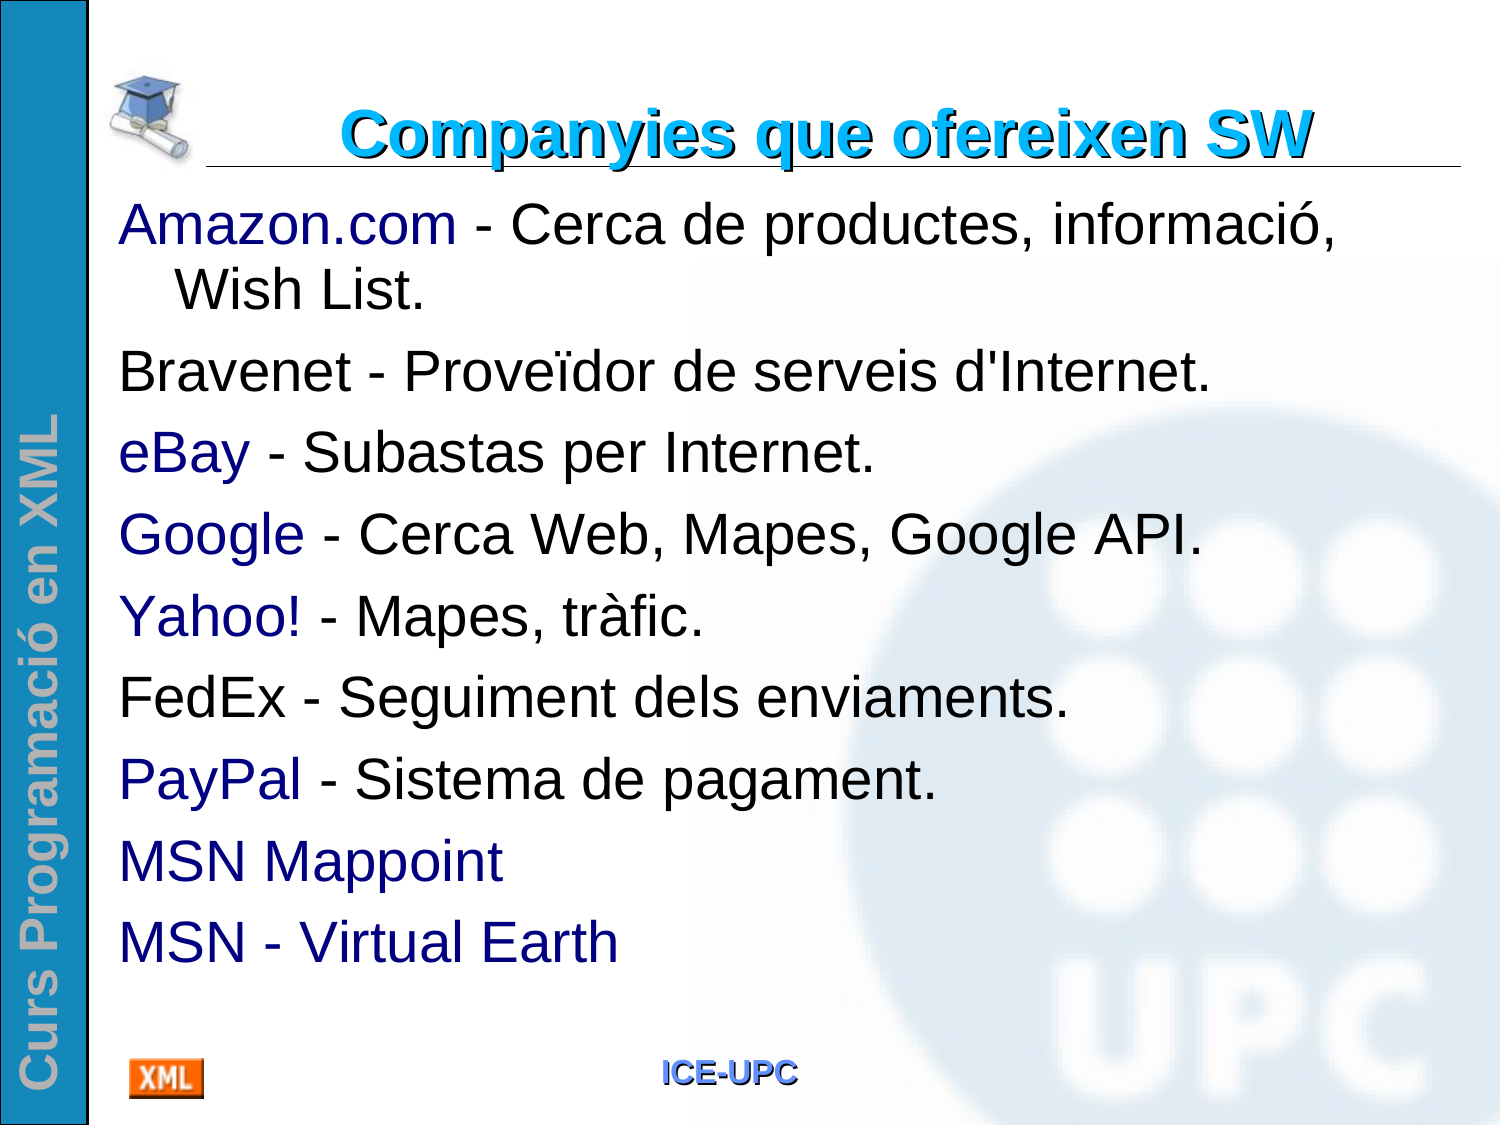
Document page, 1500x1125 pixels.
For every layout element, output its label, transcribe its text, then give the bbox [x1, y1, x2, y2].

picture [694, 262, 1500, 1125]
list Amazon.com - Cerca de productes, informació, Wish List. Bravenet - Proveïdor de serveis d'Internet. eBay - Subastas per Internet. Google - Cerca Web, Mapes, Google API. Yahoo! - Mapes, tràfic. FedEx - Seguiment dels enviaments. PayPal - Sistema de pagament. MSN Mappoint MSN - Virtual Earth [118, 191, 1477, 1051]
picture [93, 61, 206, 174]
title Companyies que ofereixen SW [206, 88, 1447, 178]
picture [129, 1058, 204, 1099]
